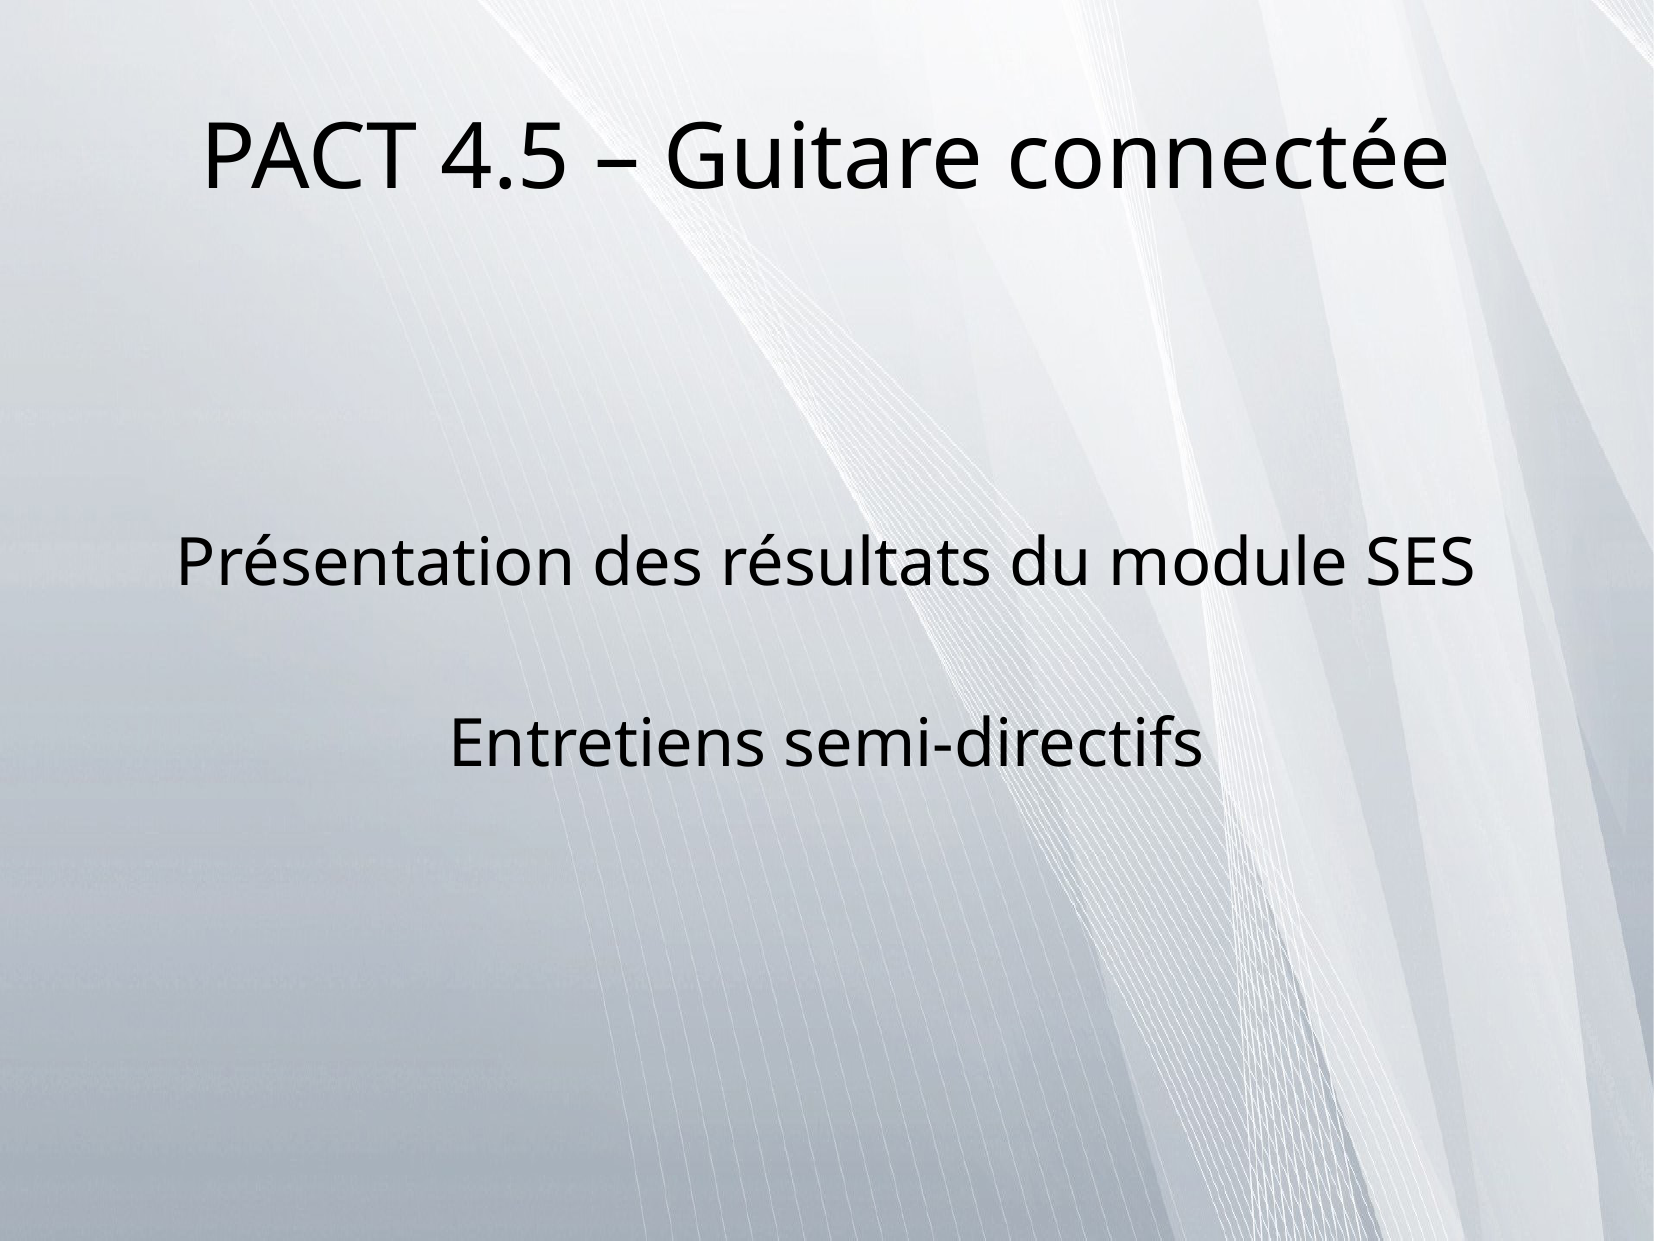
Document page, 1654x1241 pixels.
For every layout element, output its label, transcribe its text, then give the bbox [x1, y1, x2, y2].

picture [0, 0, 1654, 1241]
title PACT 4.5 – Guitare connectée [82, 49, 1571, 257]
subtitle Présentation des résultats du module SES Entretiens semi-directifs [82, 290, 1571, 1010]
